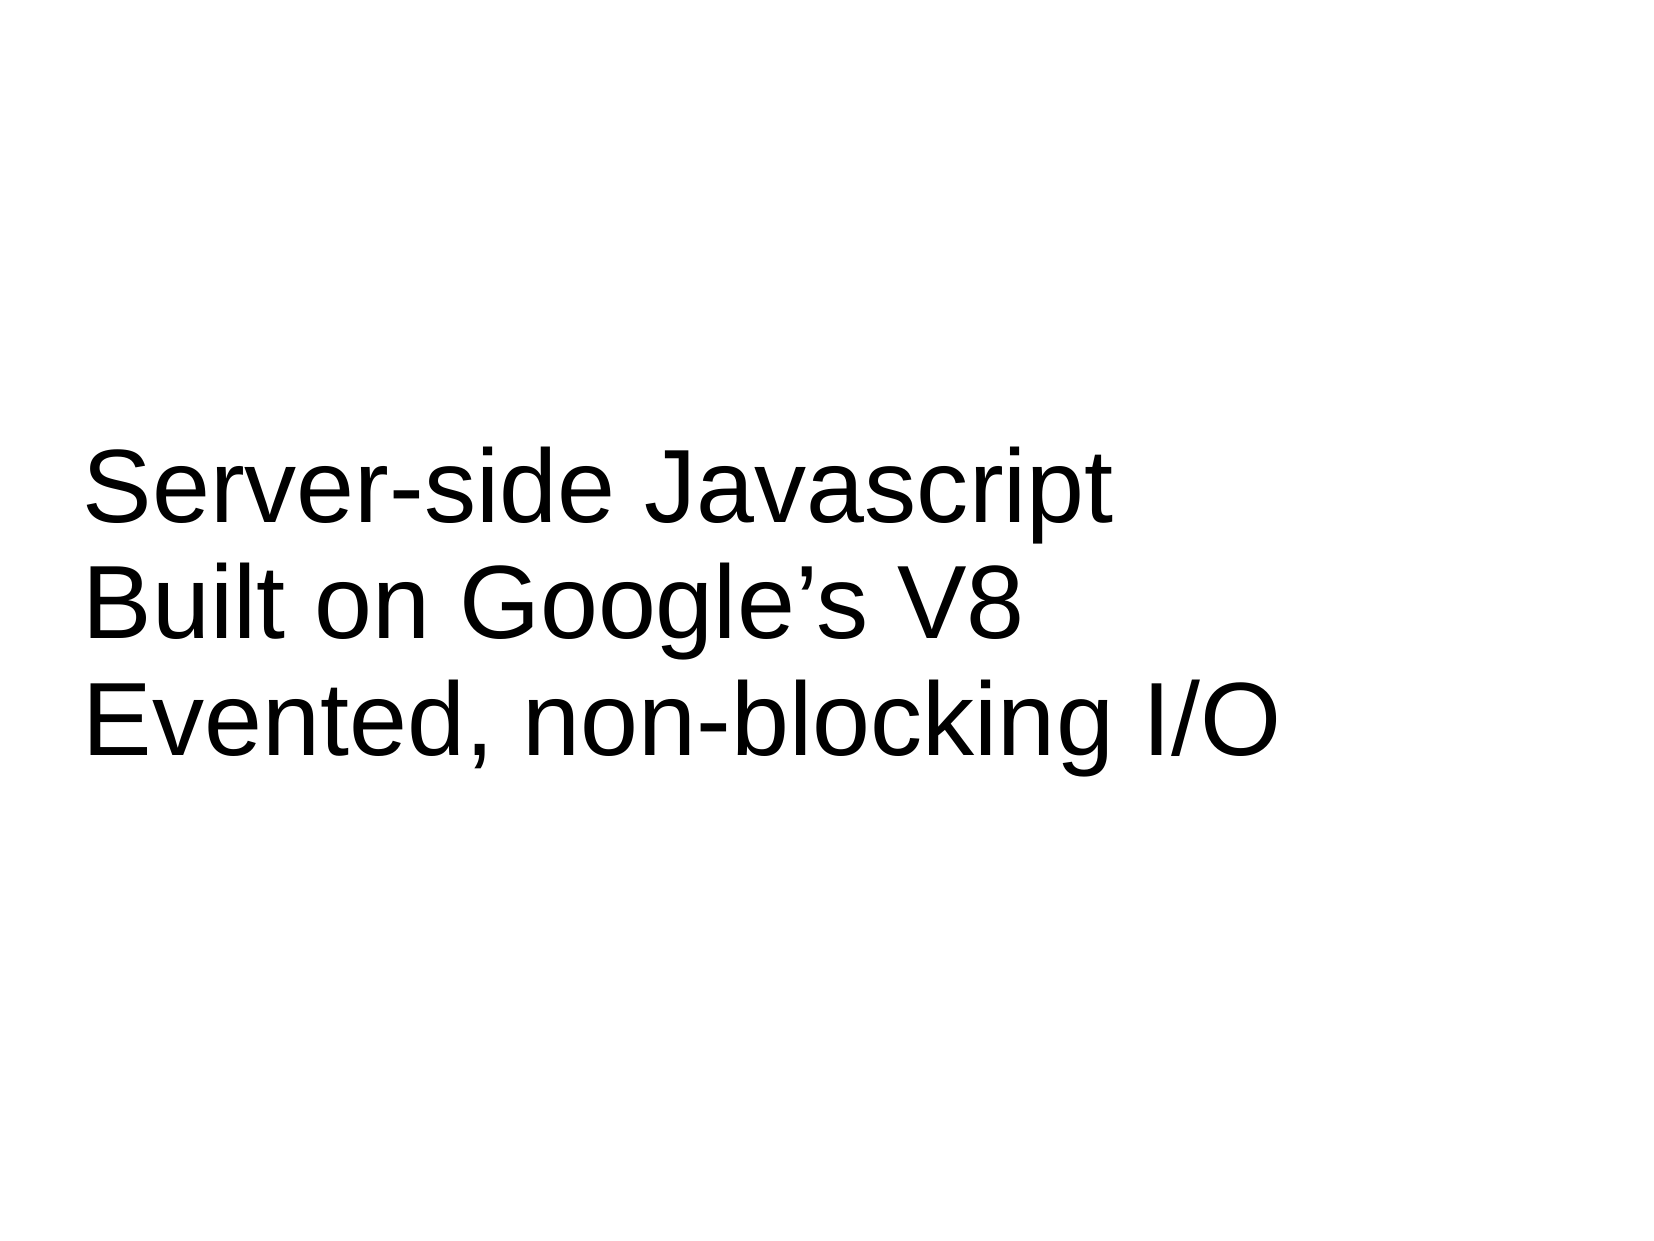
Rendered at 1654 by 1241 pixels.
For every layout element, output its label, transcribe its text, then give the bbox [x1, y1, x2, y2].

subtitle Server-side Javascript Built on Google’s V8 Evented, non-blocking I/O [82, 243, 1538, 963]
